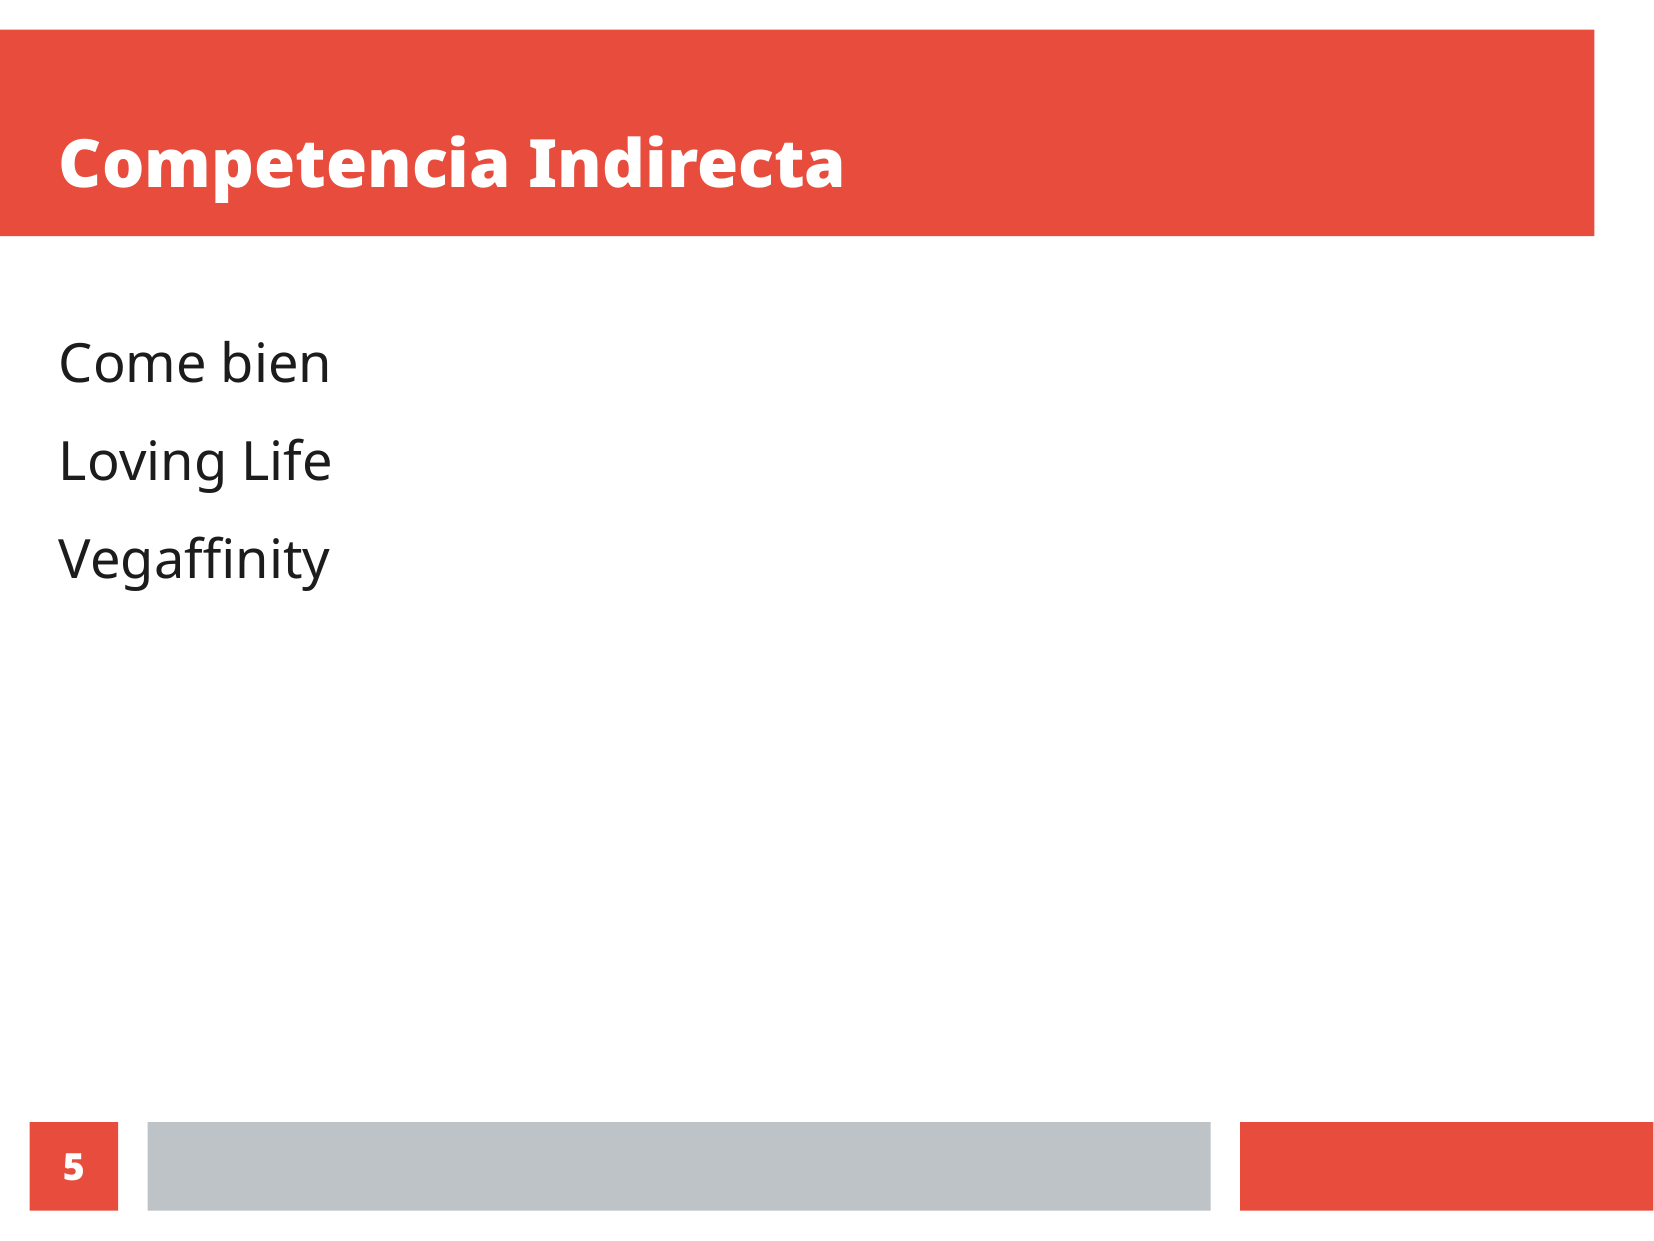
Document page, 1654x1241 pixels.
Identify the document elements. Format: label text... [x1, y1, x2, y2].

list Come bien Loving Life Vegaffinity [59, 324, 1565, 1093]
title Competencia Indirecta [59, 59, 1595, 207]
